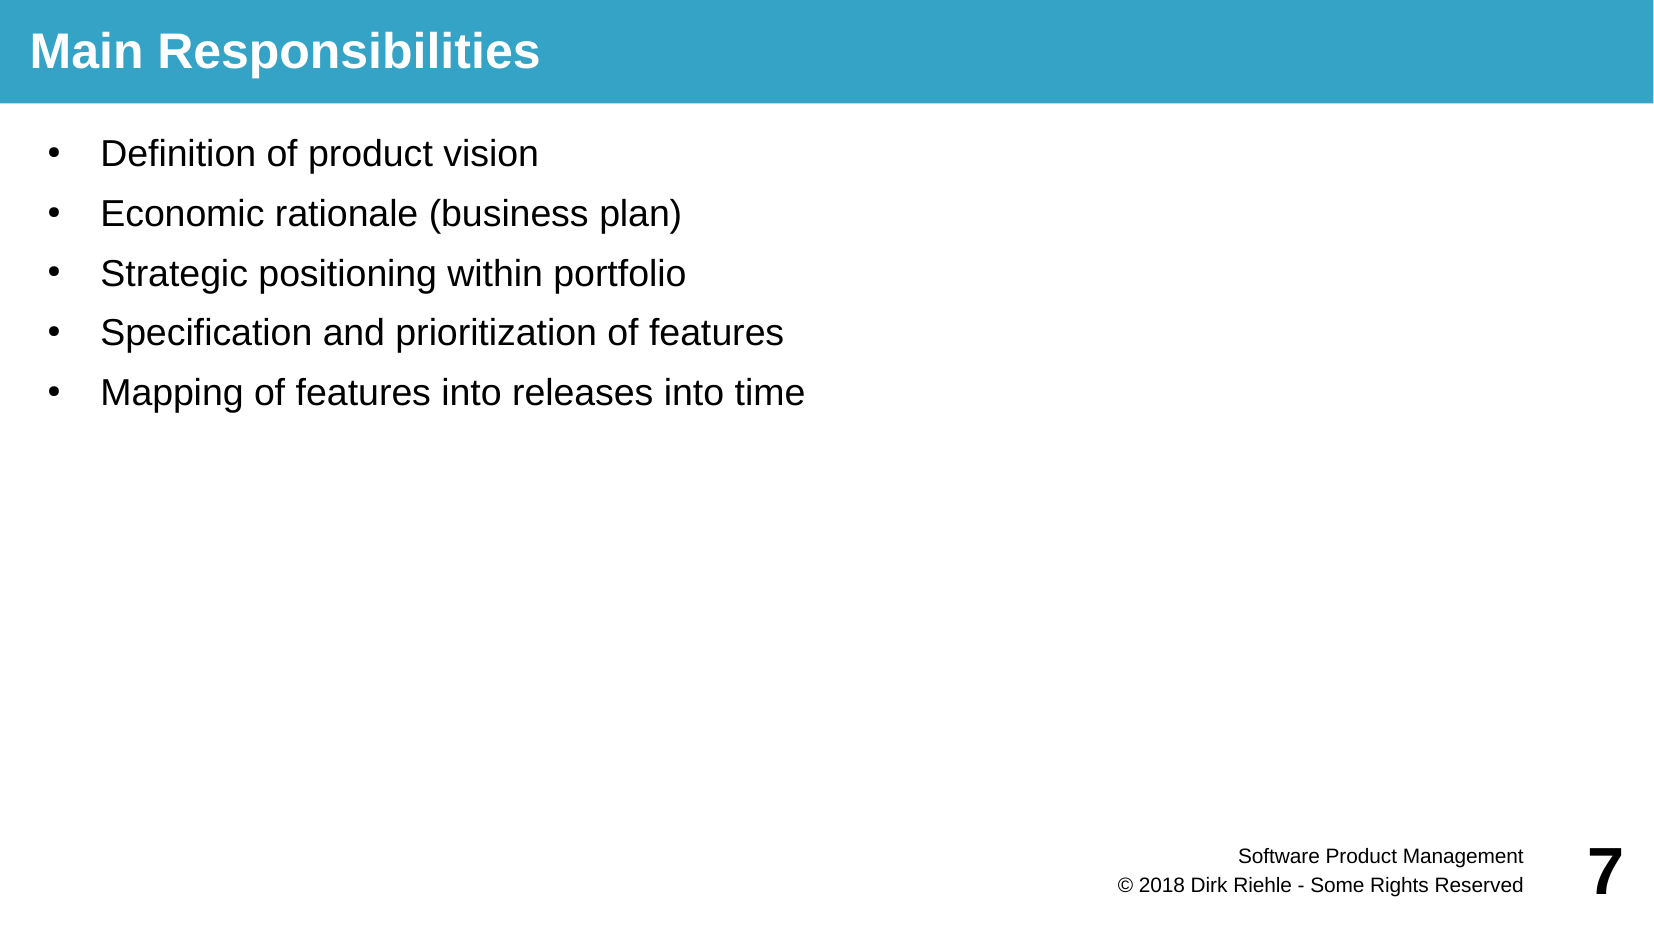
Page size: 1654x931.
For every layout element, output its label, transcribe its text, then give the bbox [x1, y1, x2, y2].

title Main Responsibilities [0, 0, 1654, 104]
list Definition of product vision Economic rationale (business plan) Strategic positioning within portfolio Specification and prioritization of features Mapping of features into releases into time [29, 132, 1625, 813]
